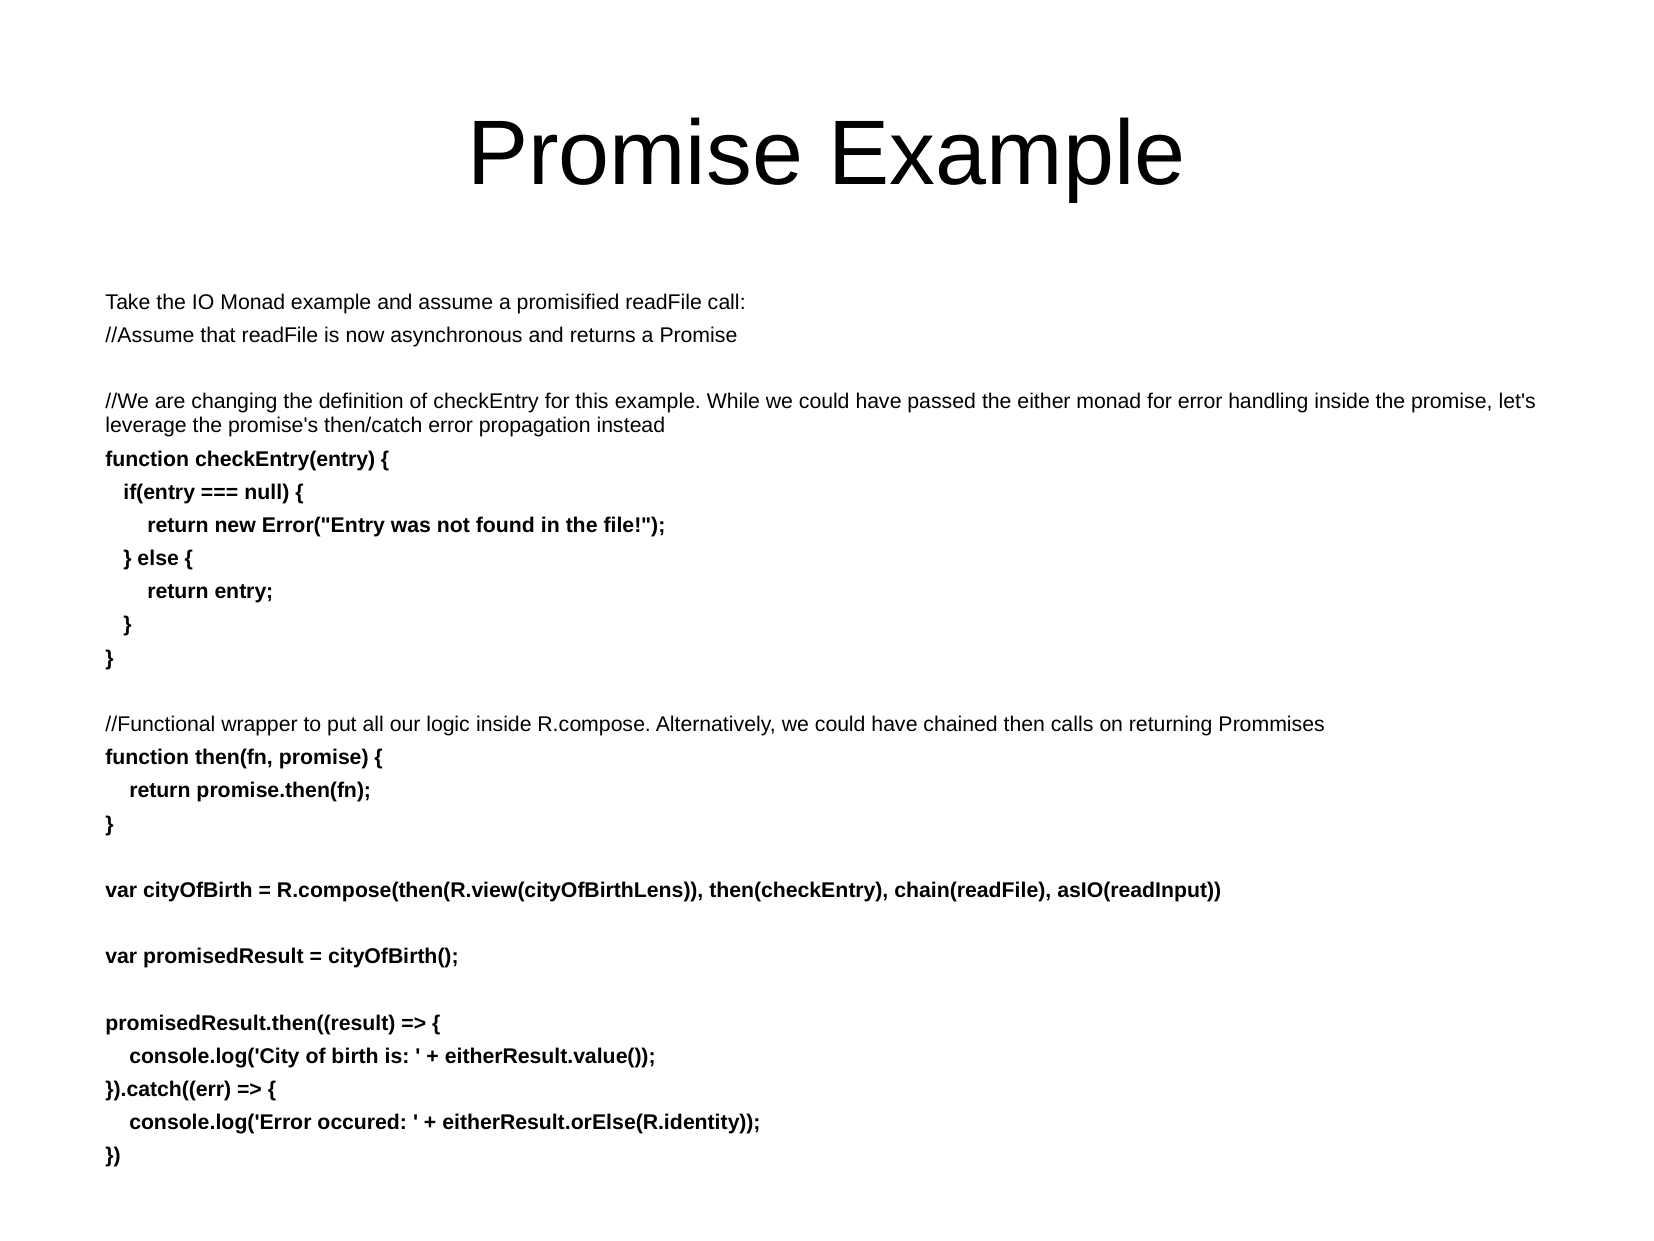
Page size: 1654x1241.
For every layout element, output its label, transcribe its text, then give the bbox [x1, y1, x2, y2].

list Take the IO Monad example and assume a promisified readFile call: //Assume that readFile is now asynchronous and returns a Promise //We are changing the definition of checkEntry for this example. While we could have passed the either monad for error handling inside the promise, let's leverage the promise's then/catch error propagation instead function checkEntry(entry) { if(entry === null) { return new Error("Entry was not found in the file!"); } else { return entry; } } //Functional wrapper to put all our logic inside R.compose. Alternatively, we could have chained then calls on returning Prommises function then(fn, promise) { return promise.then(fn); } var cityOfBirth = R.compose(then(R.view(cityOfBirthLens)), then(checkEntry), chain(readFile), asIO(readInput)) var promisedResult = cityOfBirth(); promisedResult.then((result) => { console.log('City of birth is: ' + eitherResult.value()); }).catch((err) => { console.log('Error occured: ' + eitherResult.orElse(R.identity)); }) [82, 290, 1607, 1170]
title Promise Example [82, 49, 1571, 257]
